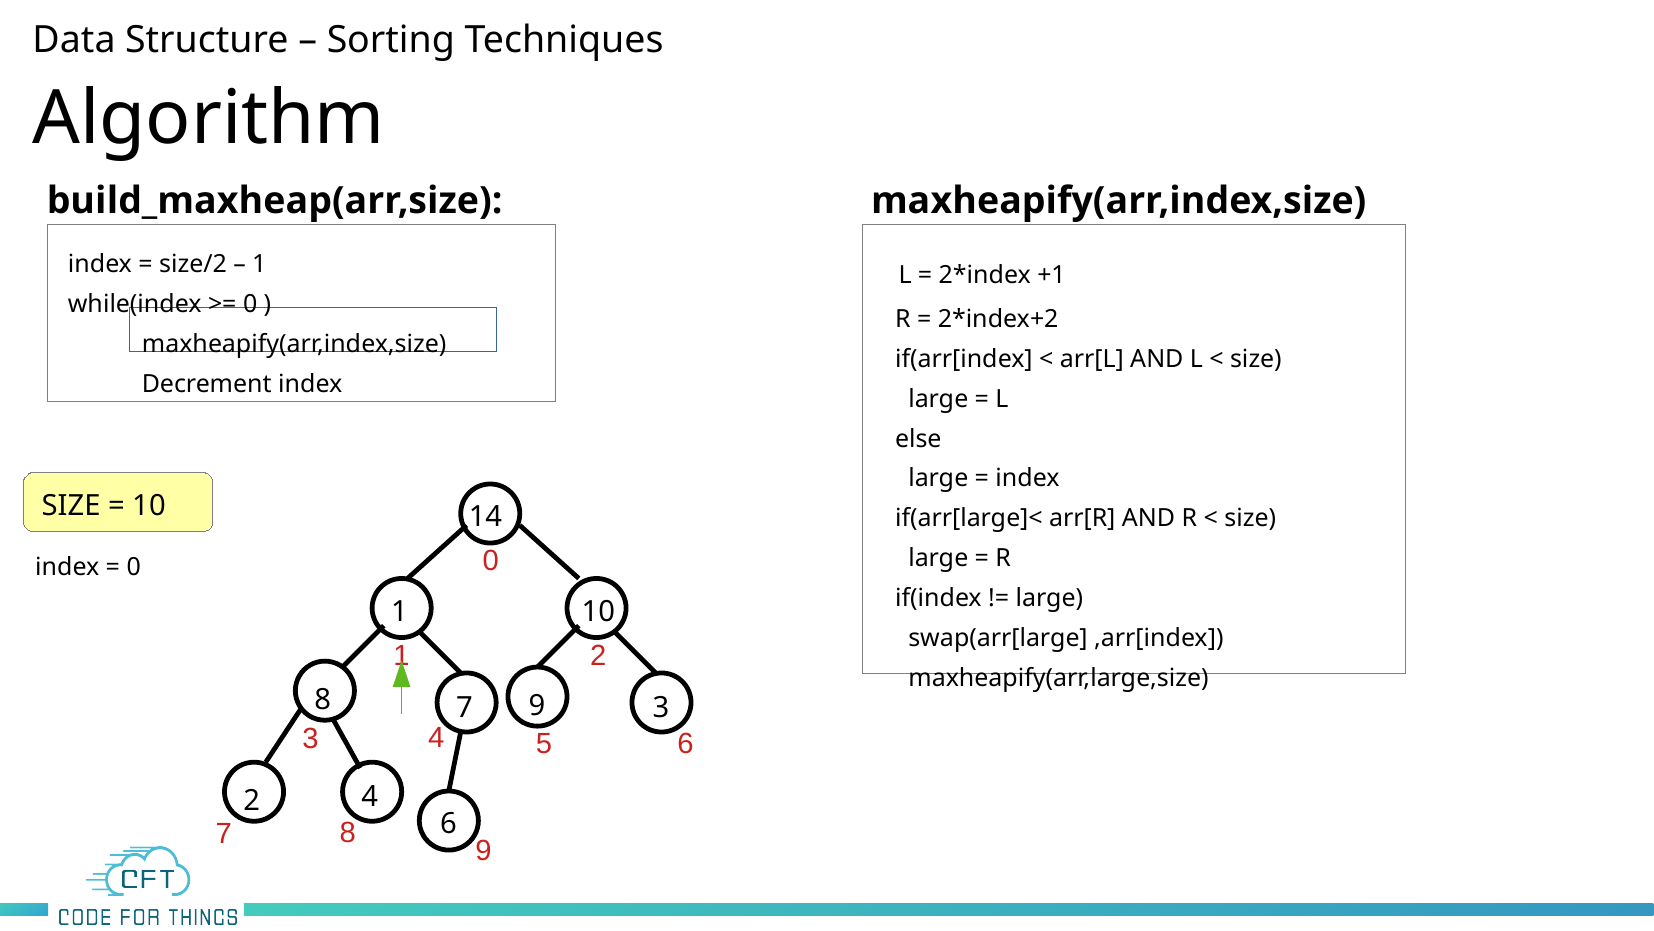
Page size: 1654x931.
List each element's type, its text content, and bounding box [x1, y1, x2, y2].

text_box [372, 593, 376, 623]
title Data Structure – Sorting Techniques Algorithm [32, 12, 1184, 166]
text_box [686, 686, 692, 719]
text_box [490, 684, 497, 721]
text_box 6 [662, 719, 709, 768]
text_box 0 [467, 536, 514, 585]
text_box [432, 845, 466, 851]
text_box 2 [575, 631, 622, 680]
text_box 4 [346, 768, 395, 818]
text_box [582, 578, 611, 582]
text_box 4 [413, 713, 460, 762]
text_box [371, 818, 386, 822]
text_box [395, 773, 402, 811]
text_box 7 [200, 809, 247, 857]
text_box [862, 224, 1406, 674]
text_box L = 2*index +1 R = 2*index+2 if(arr[index] < arr[L] AND L < size) large = L else large = index if(arr[large]< arr[R] AND R < size) large = R if(index != large) swap(arr[large] ,arr[index]) maxheapify(arr,large,size) [874, 236, 1371, 647]
text_box 3 [287, 714, 334, 763]
text_box 5 [521, 719, 567, 768]
picture [59, 846, 237, 925]
text_box [437, 687, 441, 713]
text_box [277, 773, 284, 811]
text_box 9 [460, 826, 507, 875]
text_box [295, 676, 299, 705]
text_box [302, 661, 347, 671]
text_box [474, 805, 479, 837]
text_box [23, 472, 213, 532]
text_box [433, 791, 464, 795]
text_box 7 [441, 678, 490, 728]
text_box [419, 803, 425, 838]
text_box [224, 777, 228, 806]
text_box [450, 672, 484, 678]
text_box [515, 667, 560, 677]
text_box [645, 672, 678, 678]
text_box [342, 778, 346, 806]
text_box [362, 762, 390, 768]
text_box 10 [566, 582, 634, 632]
text_box maxheapify(arr,index,size) [856, 166, 1571, 225]
text_box [646, 728, 662, 733]
text_box 8 [324, 808, 371, 857]
text_box 6 [425, 795, 474, 845]
text_box [460, 728, 482, 733]
text_box build_maxheap(arr,size): [32, 165, 650, 225]
text_box SIZE = 10 [26, 476, 207, 526]
text_box [562, 680, 568, 714]
text_box [475, 483, 506, 488]
text_box 1 [378, 631, 425, 680]
text_box [387, 578, 416, 582]
text_box index = 0 [0, 541, 186, 591]
text_box 2 [228, 772, 277, 822]
text_box [507, 680, 513, 714]
text_box 3 [287, 714, 293, 724]
text_box [232, 762, 276, 772]
text_box 9 [513, 677, 562, 727]
text_box 14 [446, 488, 532, 538]
text_box [631, 686, 637, 719]
text_box index = size/2 – 1 while(index >= 0 ) maxheapify(arr,index,size) Decrement index [53, 238, 508, 402]
text_box 3 [637, 678, 686, 728]
text_box 1 [376, 582, 443, 632]
text_box [47, 224, 556, 402]
text_box 8 [299, 671, 348, 721]
text_box [348, 672, 355, 710]
